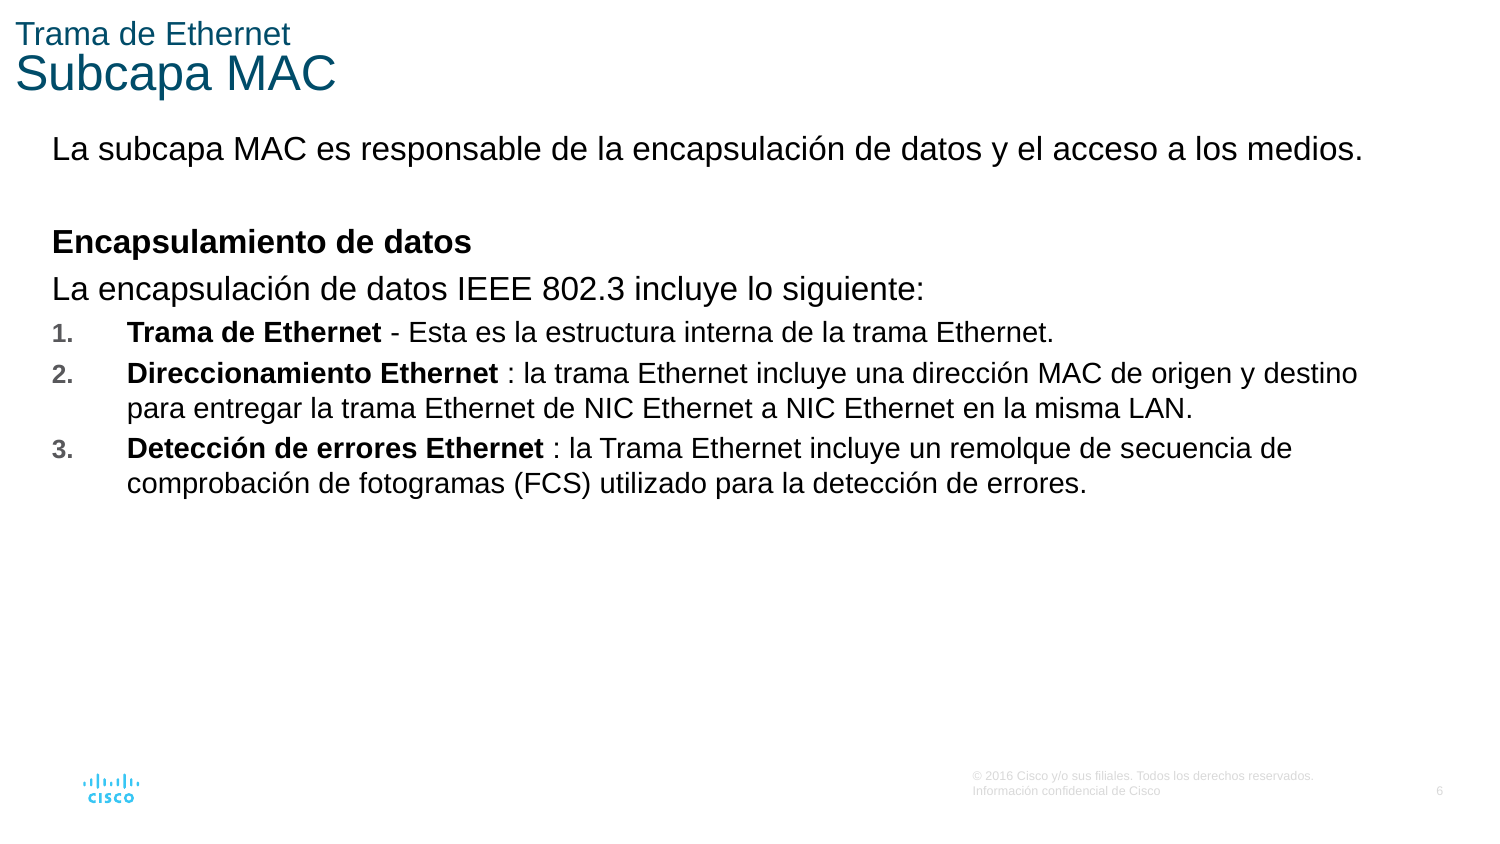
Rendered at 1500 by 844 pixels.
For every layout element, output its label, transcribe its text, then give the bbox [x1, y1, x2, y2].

list La subcapa MAC es responsable de la encapsulación de datos y el acceso a los medios. Encapsulamiento de datos La encapsulación de datos IEEE 802.3 incluye lo siguiente: Trama de Ethernet - Esta es la estructura interna de la trama Ethernet. Direccionamiento Ethernet : la trama Ethernet incluye una dirección MAC de origen y destino para entregar la trama Ethernet de NIC Ethernet a NIC Ethernet en la misma LAN. Detección de errores Ethernet : la Trama Ethernet incluye un remolque de secuencia de comprobación de fotogramas (FCS) utilizado para la detección de errores. [36, 120, 1396, 726]
title Trama de Ethernet Subcapa MAC [0, 0, 1369, 121]
